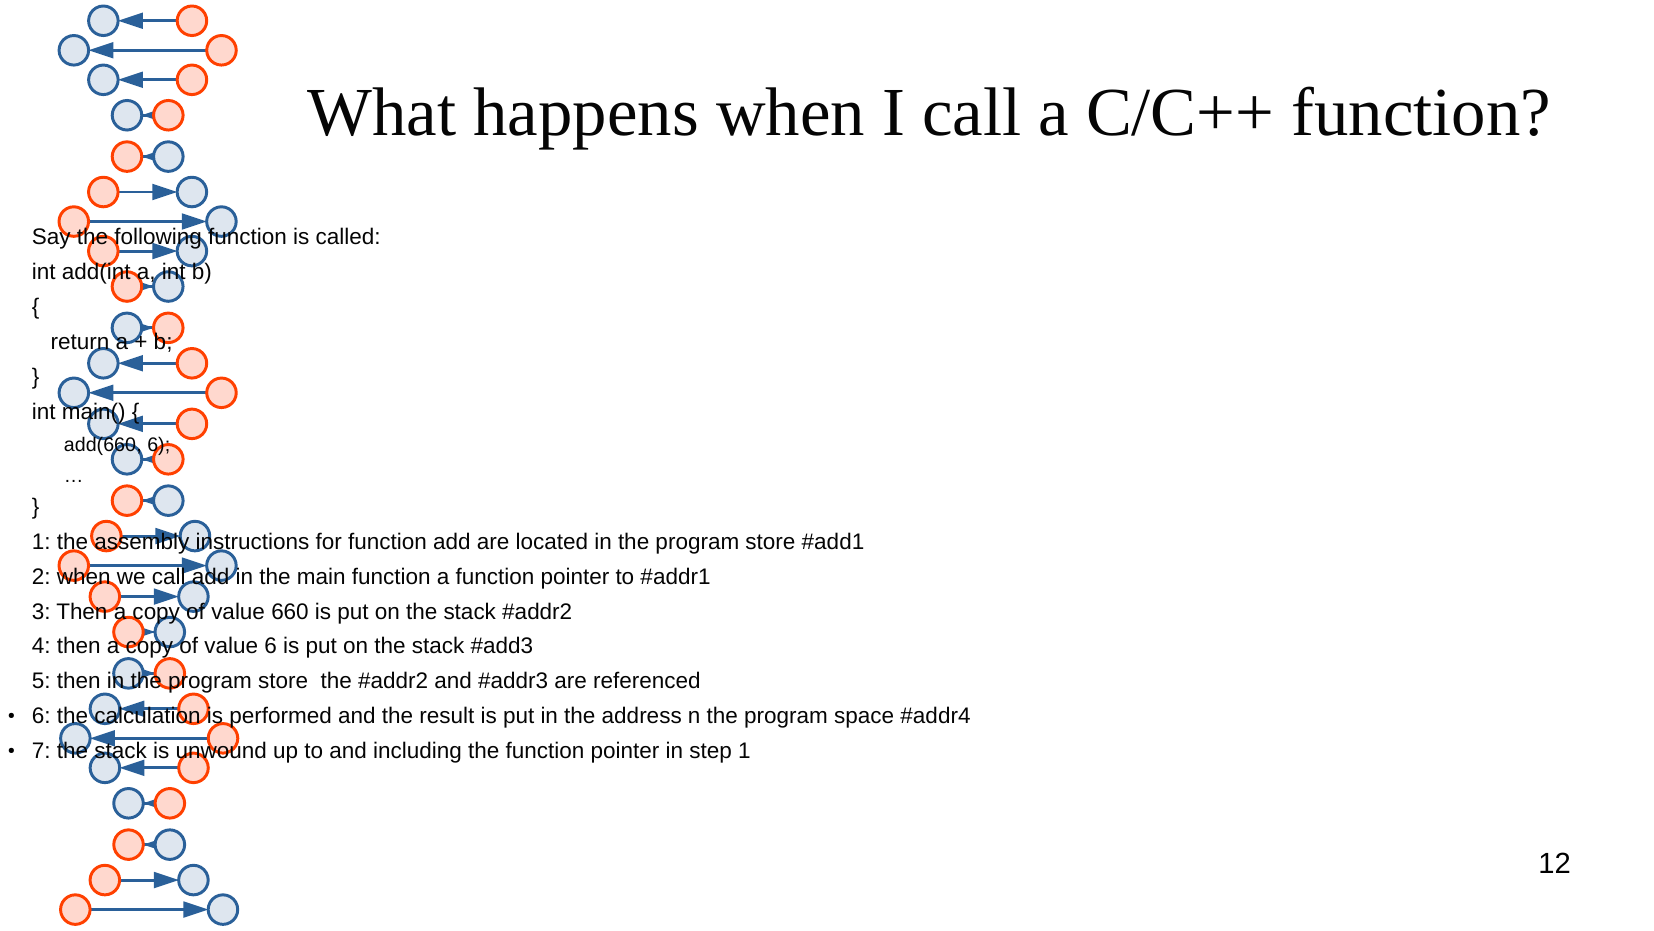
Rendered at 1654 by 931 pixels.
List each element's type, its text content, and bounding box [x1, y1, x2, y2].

list Say the following function is called: int add(int a, int b) { return a + b; } int main() { add(660, 6); … } 1: the assembly instructions for function add are located in the program store #add1 2: when we call add in the main function a function pointer to #addr1 3: Then a copy of value 660 is put on the stack #addr2 4: then a copy of value 6 is put on the stack #add3 5: then in the program store the #addr2 and #addr3 are referenced 6: the calculation is performed and the result is put in the address n the program space #addr4 7: the stack is unwound up to and including the function pointer in step 1 [0, 224, 1329, 764]
title What happens when I call a C/C++ function? [265, 35, 1595, 189]
